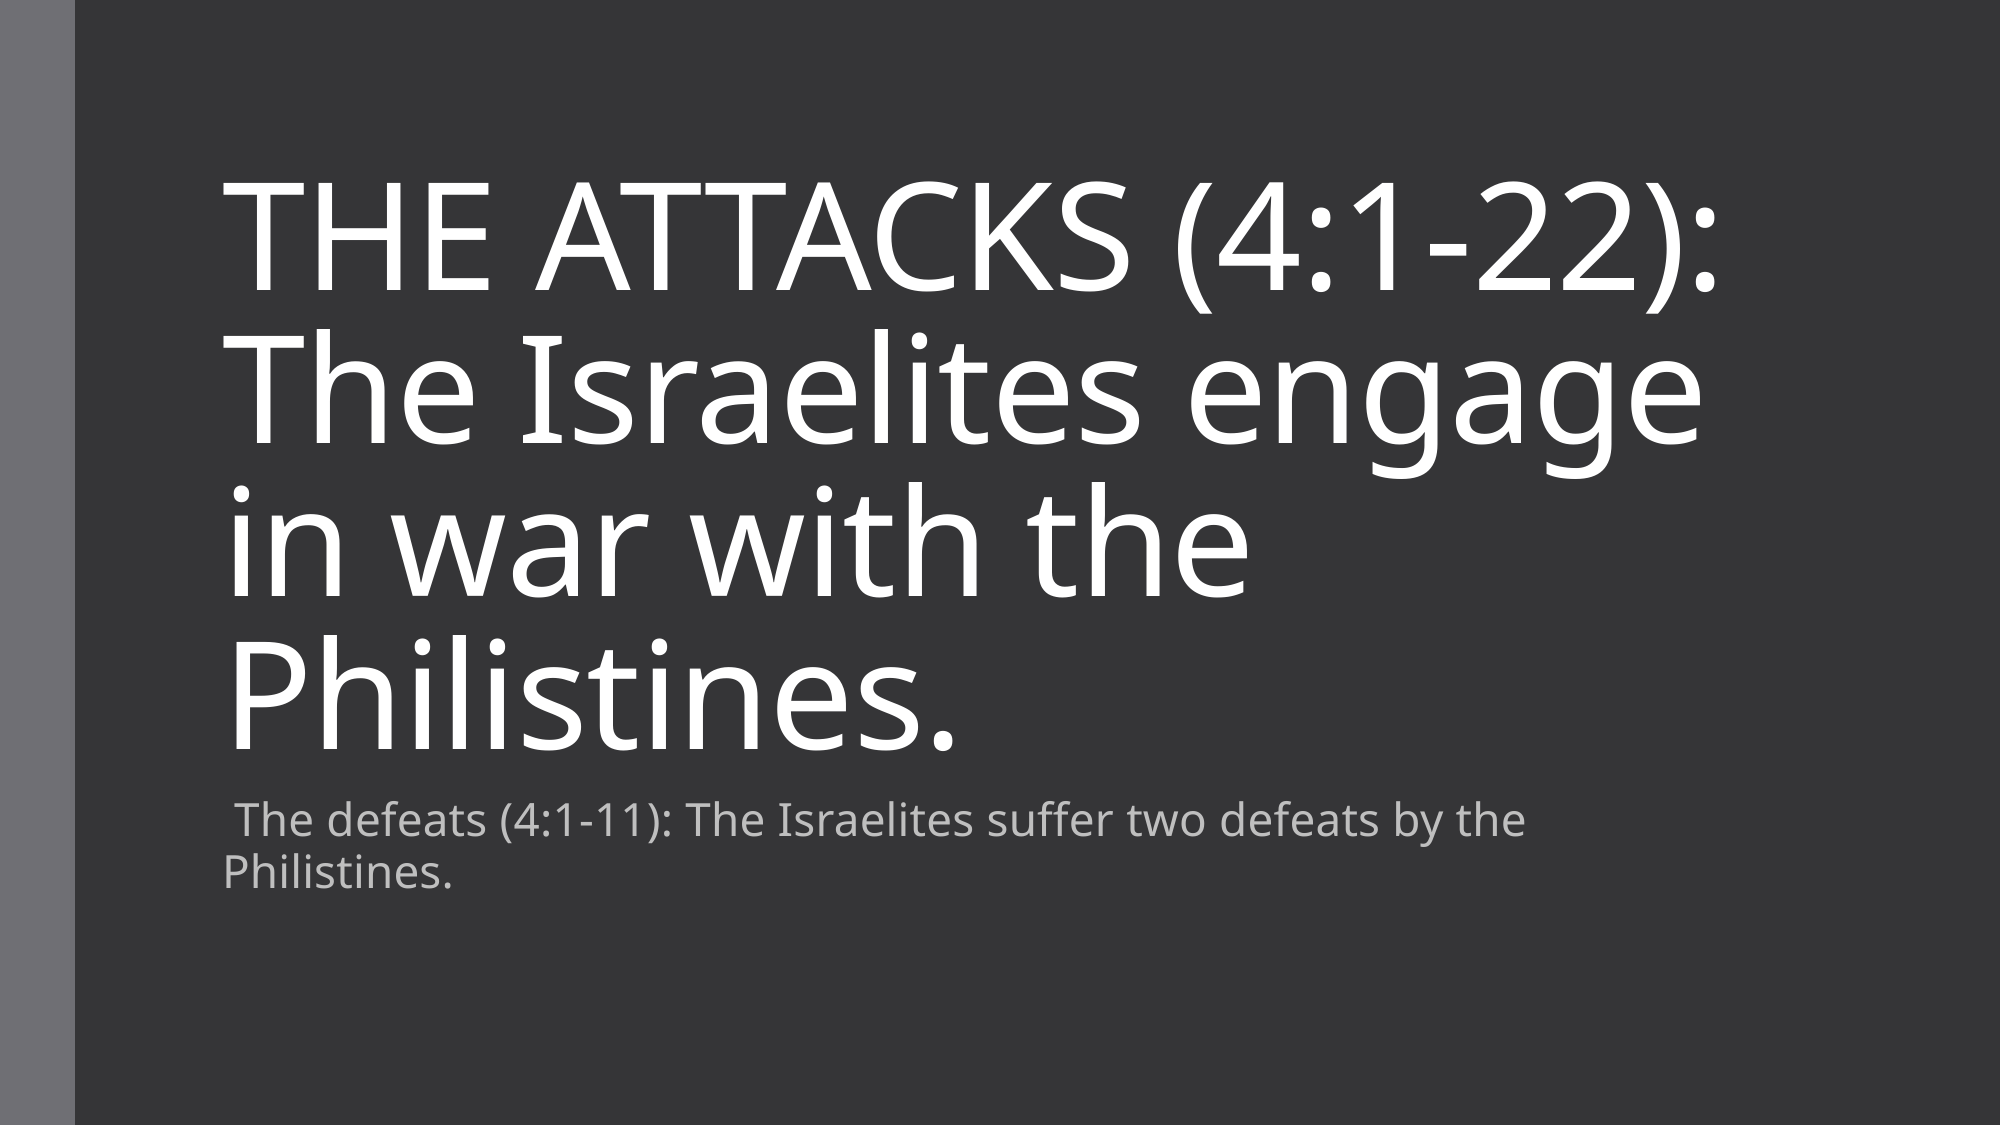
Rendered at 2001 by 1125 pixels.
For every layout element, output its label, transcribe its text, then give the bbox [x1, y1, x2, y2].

title THE ATTACKS (4:1-22): The Israelites engage in war with the Philistines. [206, 124, 1752, 787]
subtitle The defeats (4:1-11): The Israelites suffer two defeats by the Philistines. [206, 787, 1752, 1066]
